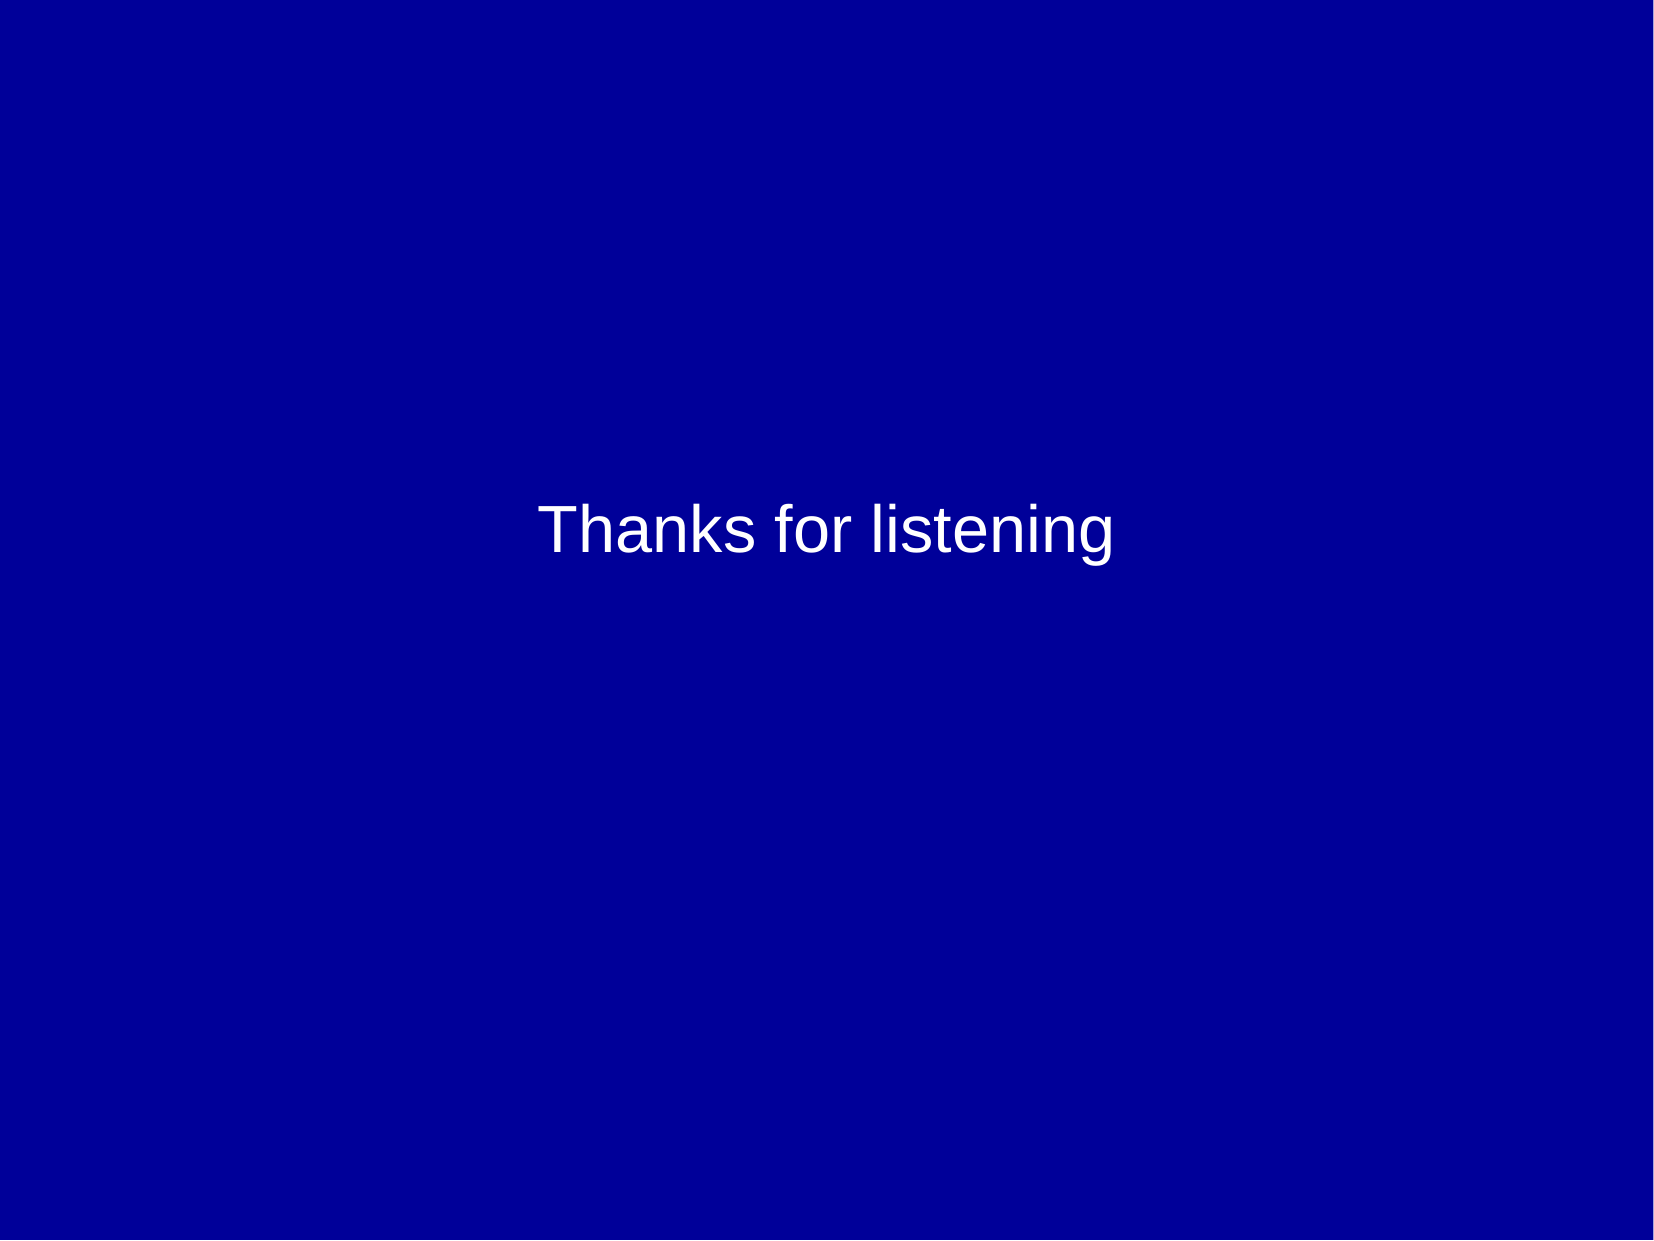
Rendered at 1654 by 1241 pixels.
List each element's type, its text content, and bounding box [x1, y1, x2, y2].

subtitle Thanks for listening [82, 49, 1571, 1010]
